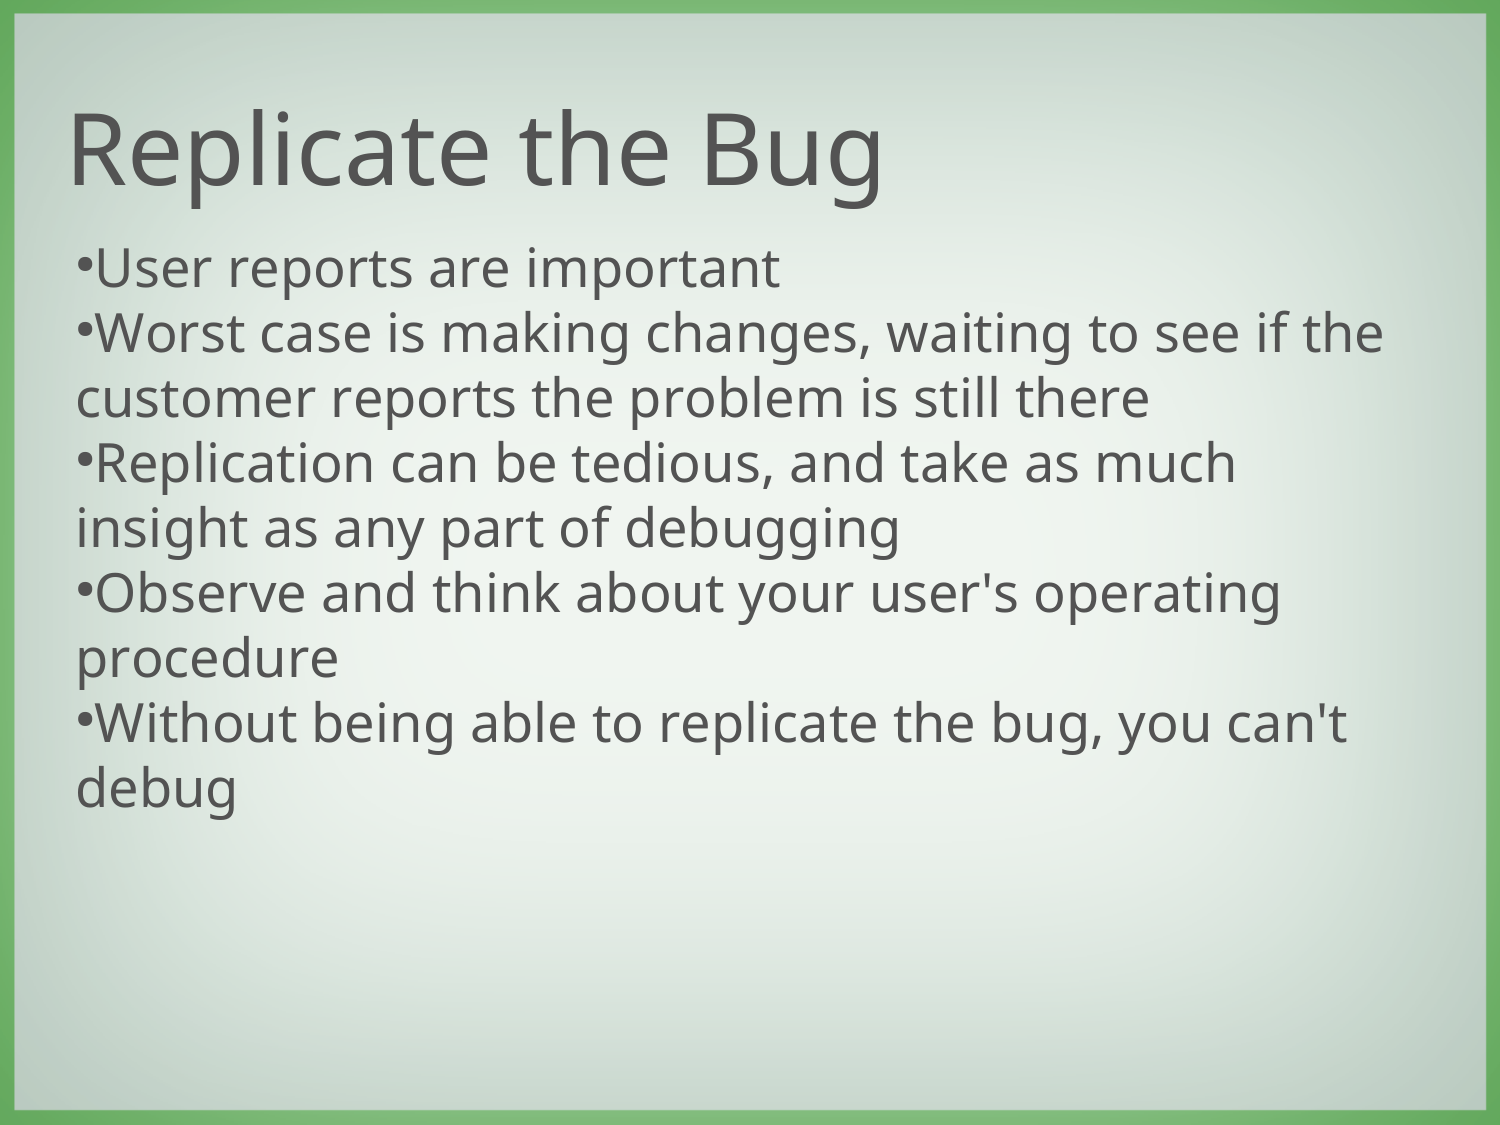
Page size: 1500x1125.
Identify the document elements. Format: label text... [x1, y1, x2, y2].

list [46, 201, 1453, 1006]
picture [0, 0, 1500, 1125]
title Replicate the Bug [50, 63, 1457, 228]
text_box User reports are important Worst case is making changes, waiting to see if the customer reports the problem is still there Replication can be tedious, and take as much insight as any part of debugging Observe and think about your user's operating procedure Without being able to replicate the bug, you can't debug [60, 225, 1428, 1107]
